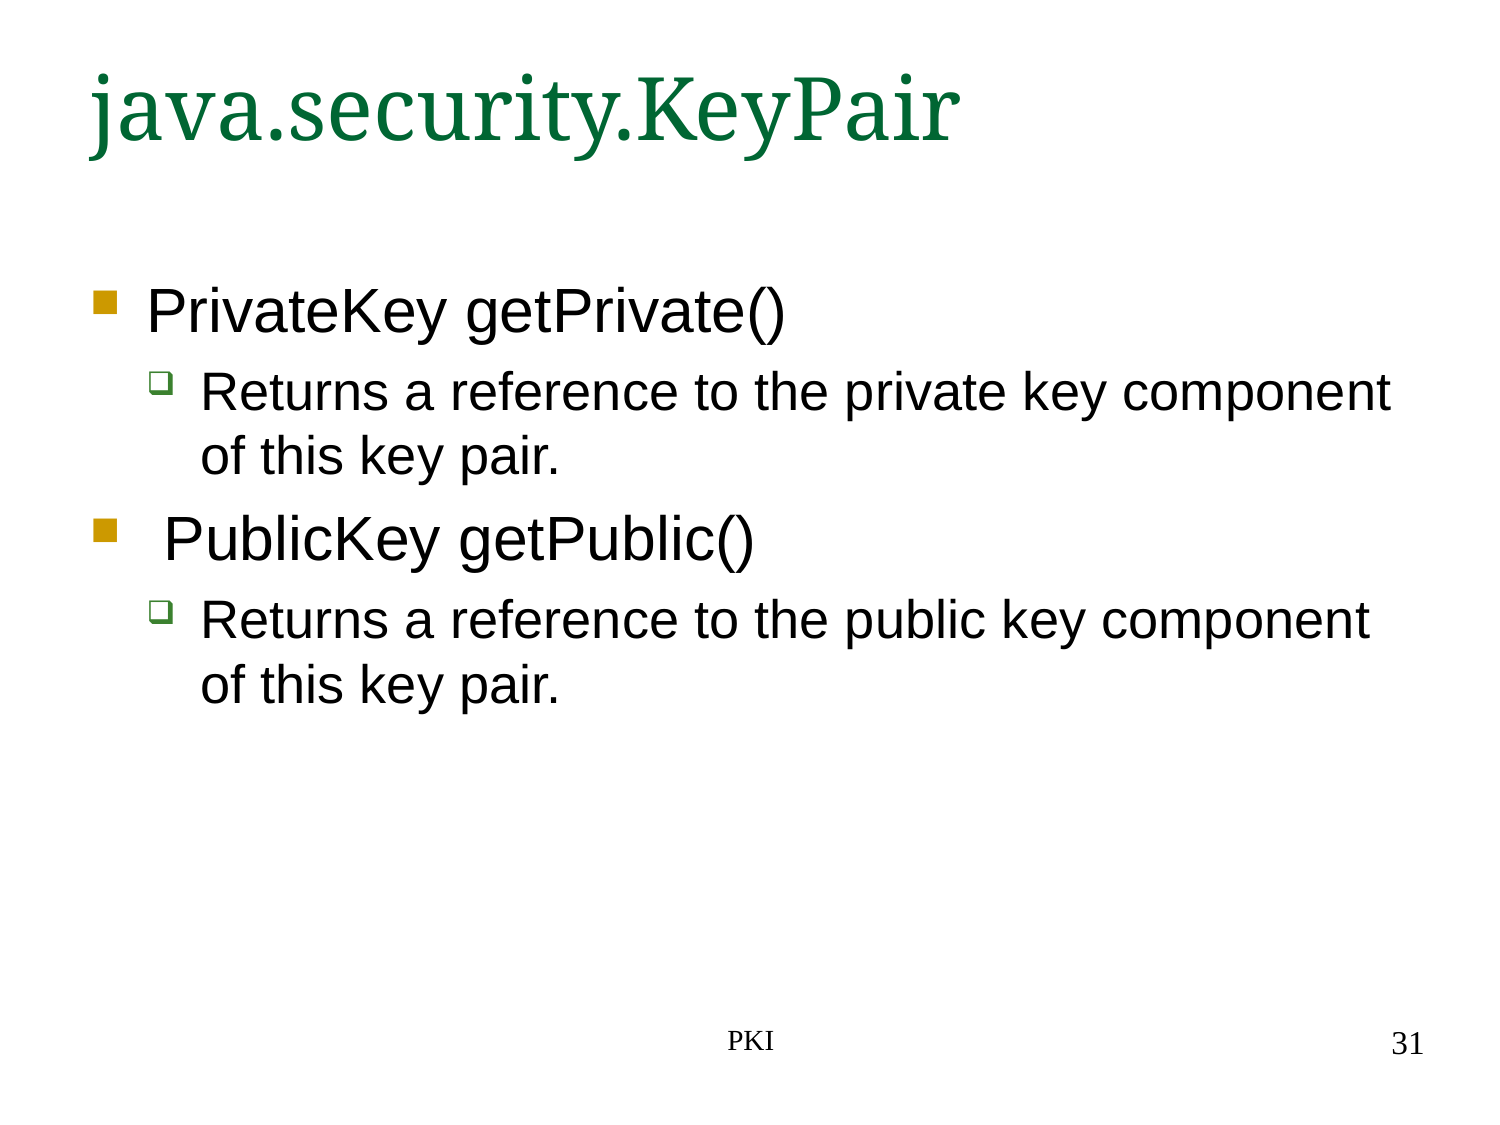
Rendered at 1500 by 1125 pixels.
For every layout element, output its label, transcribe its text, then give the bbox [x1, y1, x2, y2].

title java.security.KeyPair [75, 45, 1425, 233]
list PrivateKey getPrivate() Returns a reference to the private key component of this key pair. PublicKey getPublic() Returns a reference to the public key component of this key pair. [75, 262, 1425, 1006]
